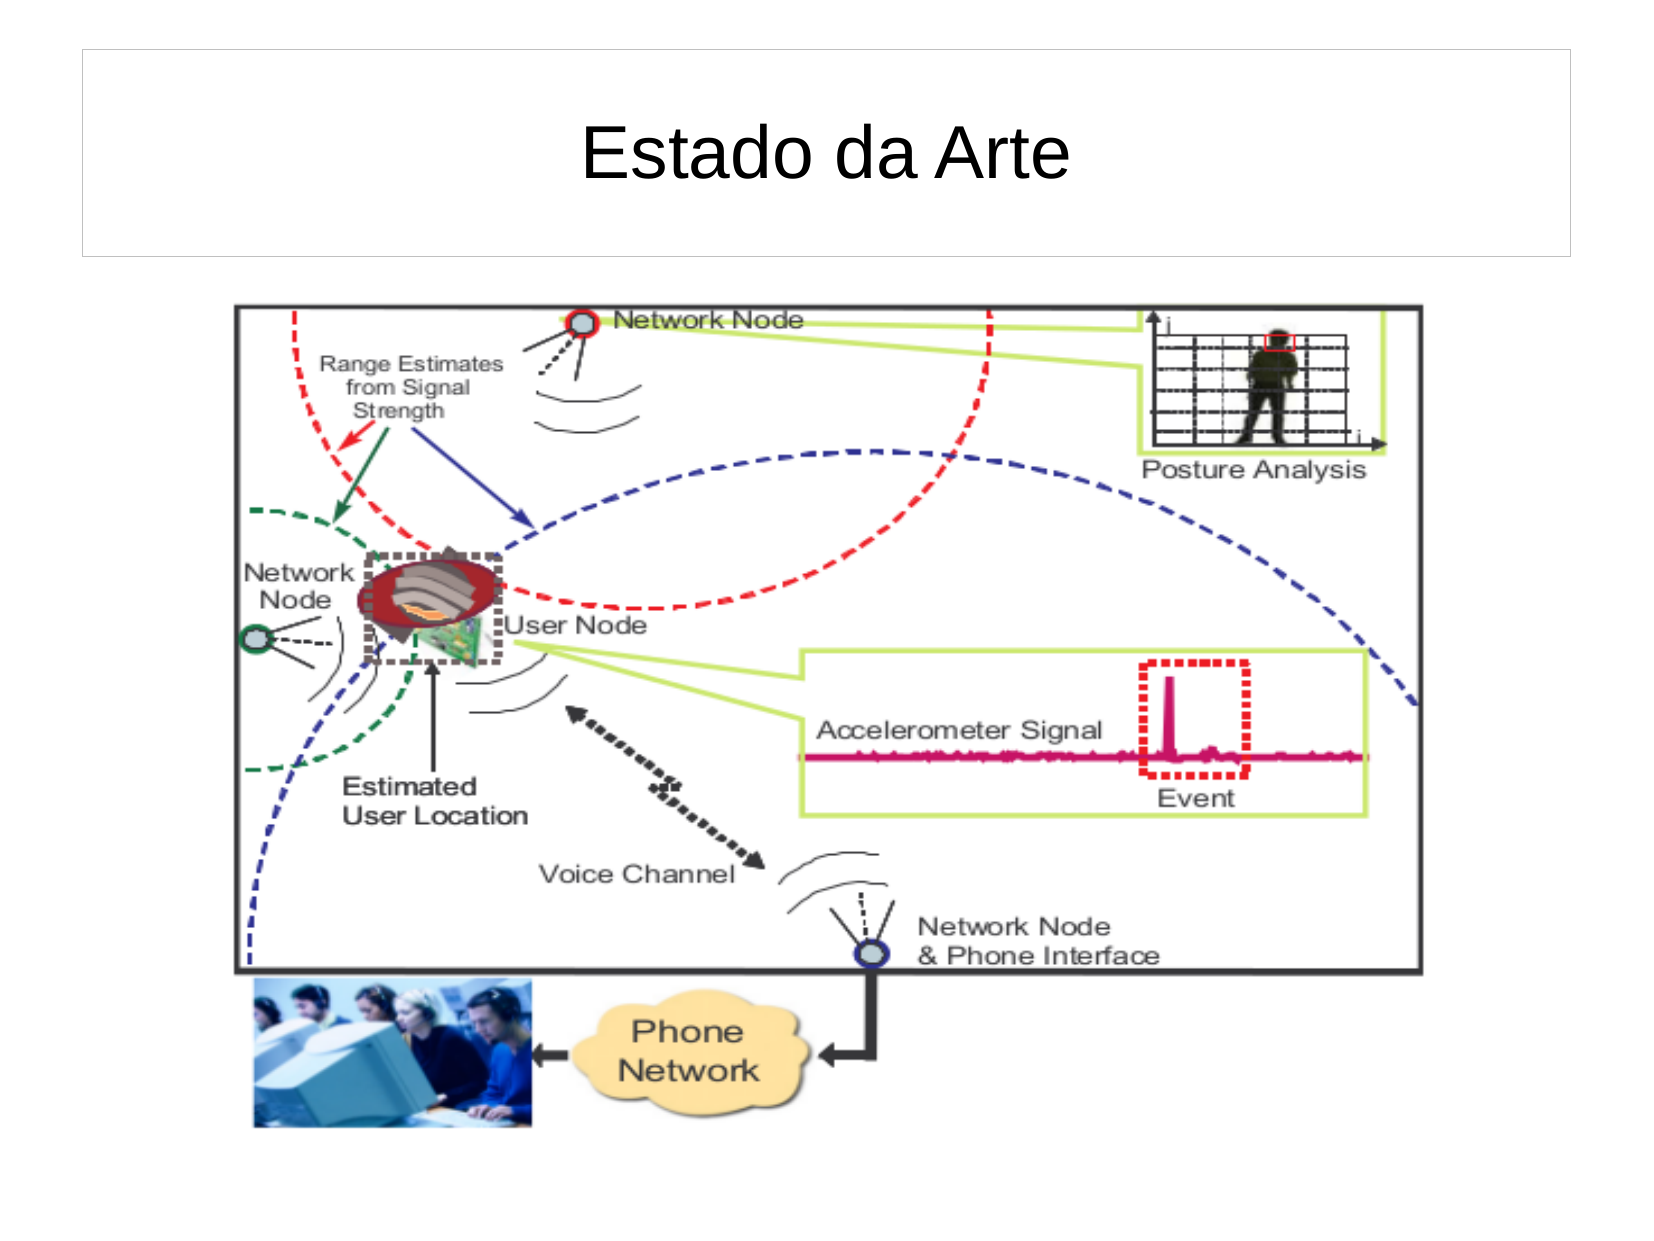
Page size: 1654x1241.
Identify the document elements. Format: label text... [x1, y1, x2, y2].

picture [219, 290, 1435, 1141]
title Estado da Arte [82, 49, 1571, 257]
